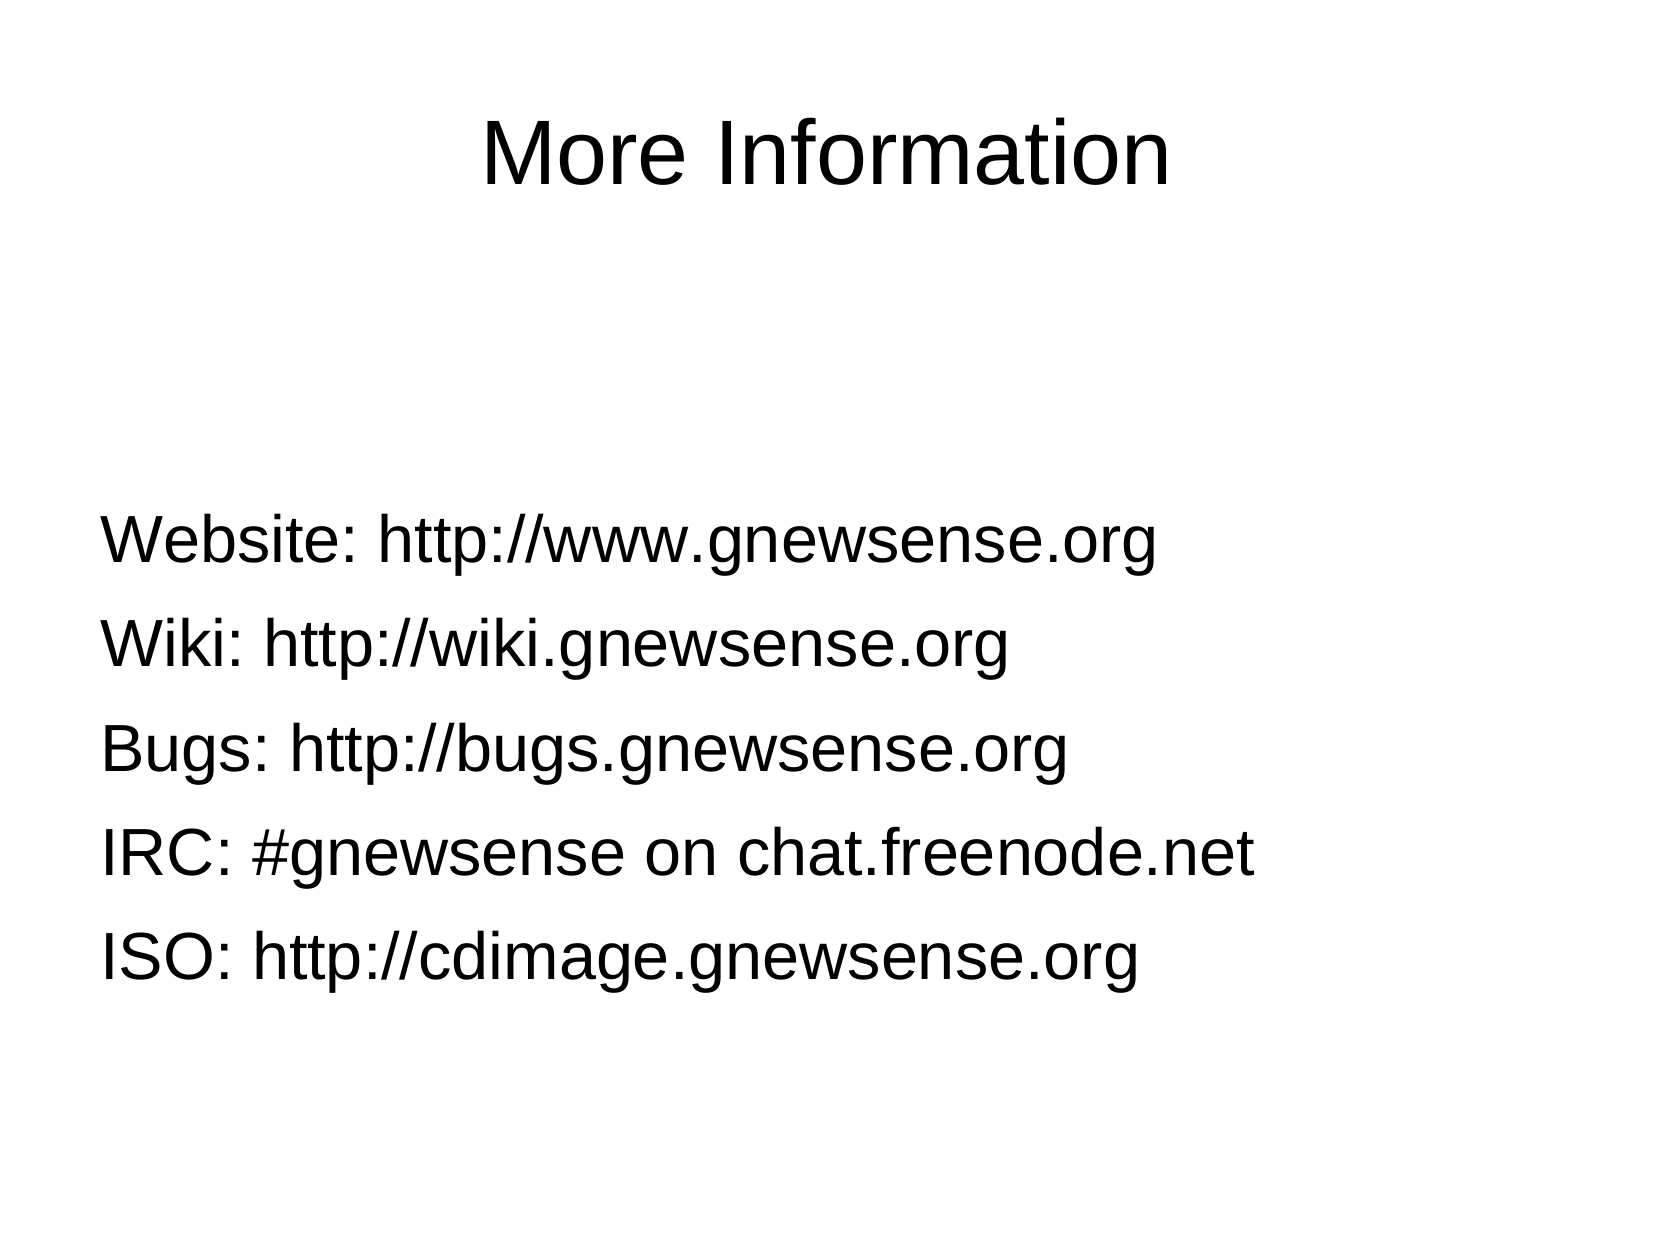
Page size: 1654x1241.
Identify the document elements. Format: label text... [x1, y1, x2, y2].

title More Information [82, 49, 1571, 257]
list Website: http://www.gnewsense.org Wiki: http://wiki.gnewsense.org Bugs: http://bugs.gnewsense.org IRC: #gnewsense on chat.freenode.net ISO: http://cdimage.gnewsense.org [82, 501, 1571, 1109]
